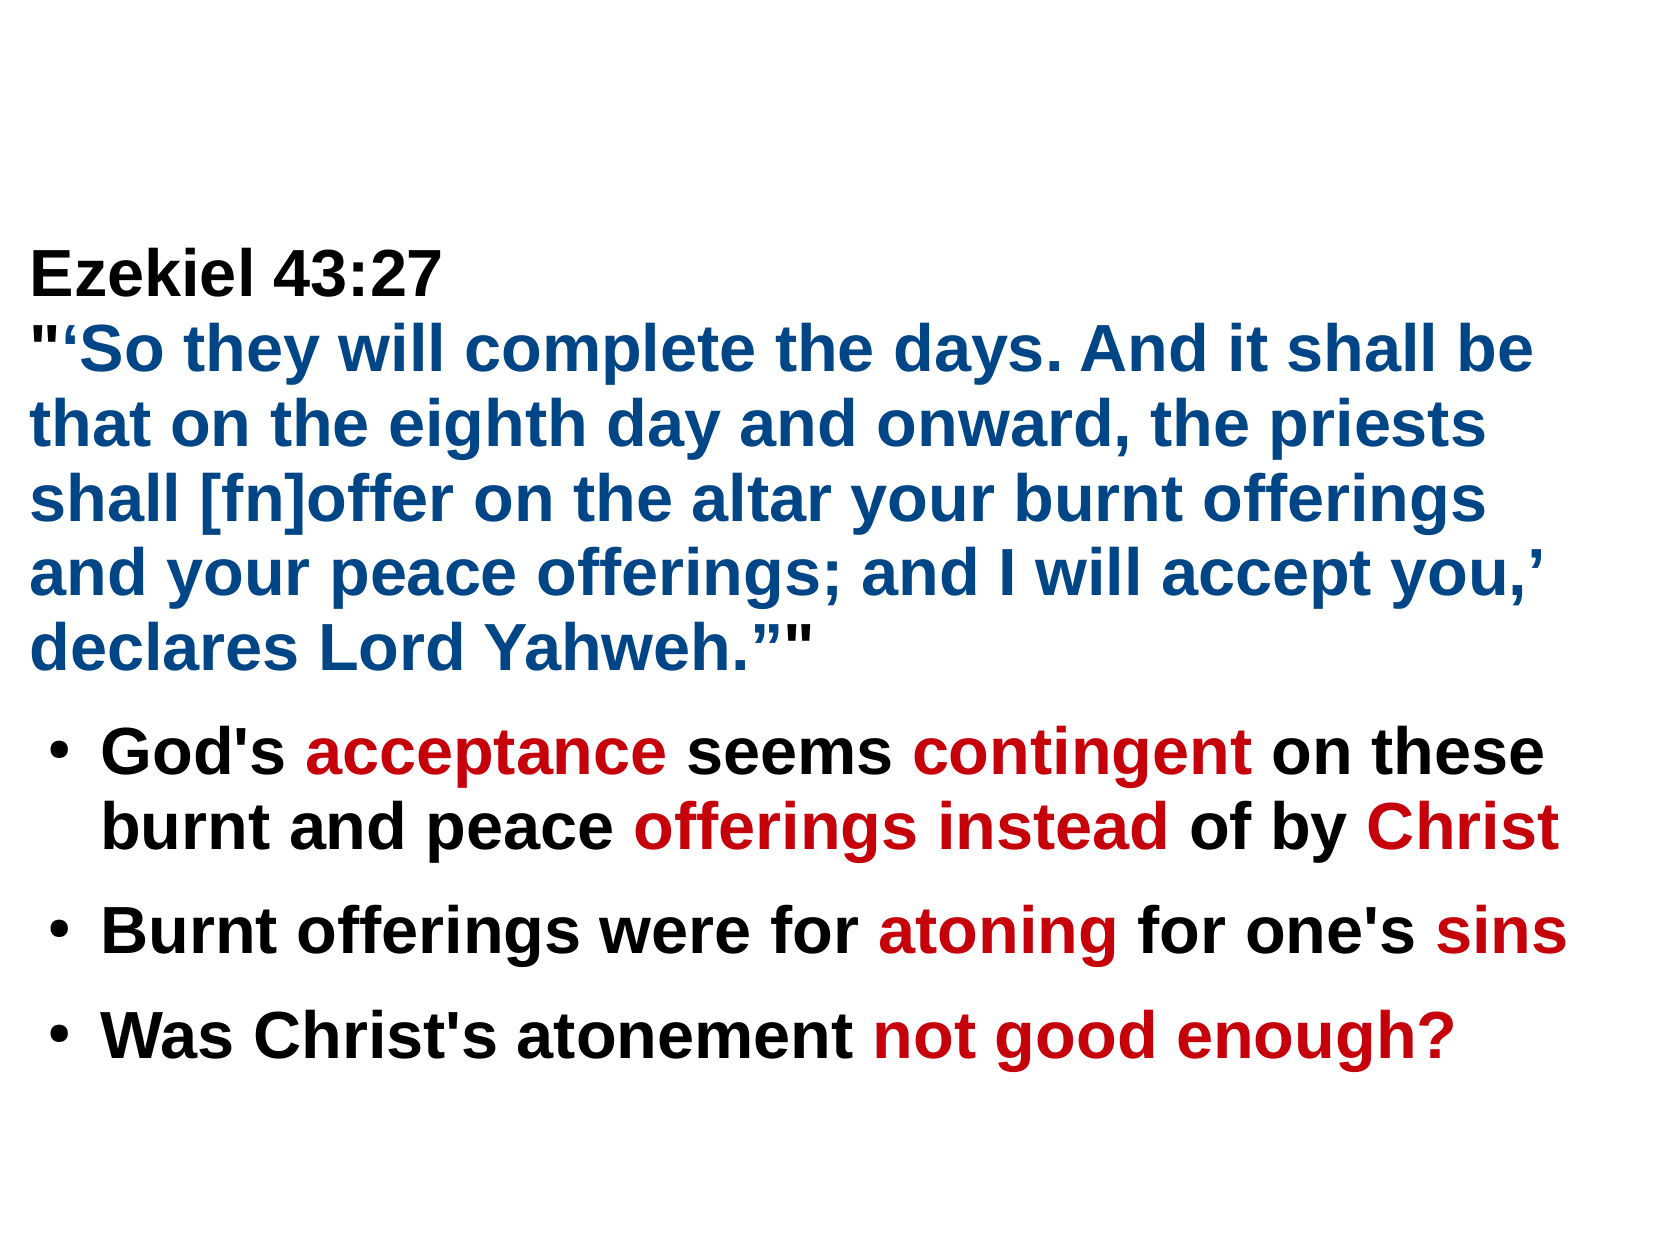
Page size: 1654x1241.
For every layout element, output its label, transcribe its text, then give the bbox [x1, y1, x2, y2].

list Ezekiel 43:27 "‘So they will complete the days. And it shall be that on the eighth day and onward, the priests shall [fn]offer on the altar your burnt offerings and your peace offerings; and I will accept you,’ declares Lord Yahweh.”" God's acceptance seems contingent on these burnt and peace offerings instead of by Christ Burnt offerings were for atoning for one's sins Was Christ's atonement not good enough? [29, 236, 1571, 1241]
